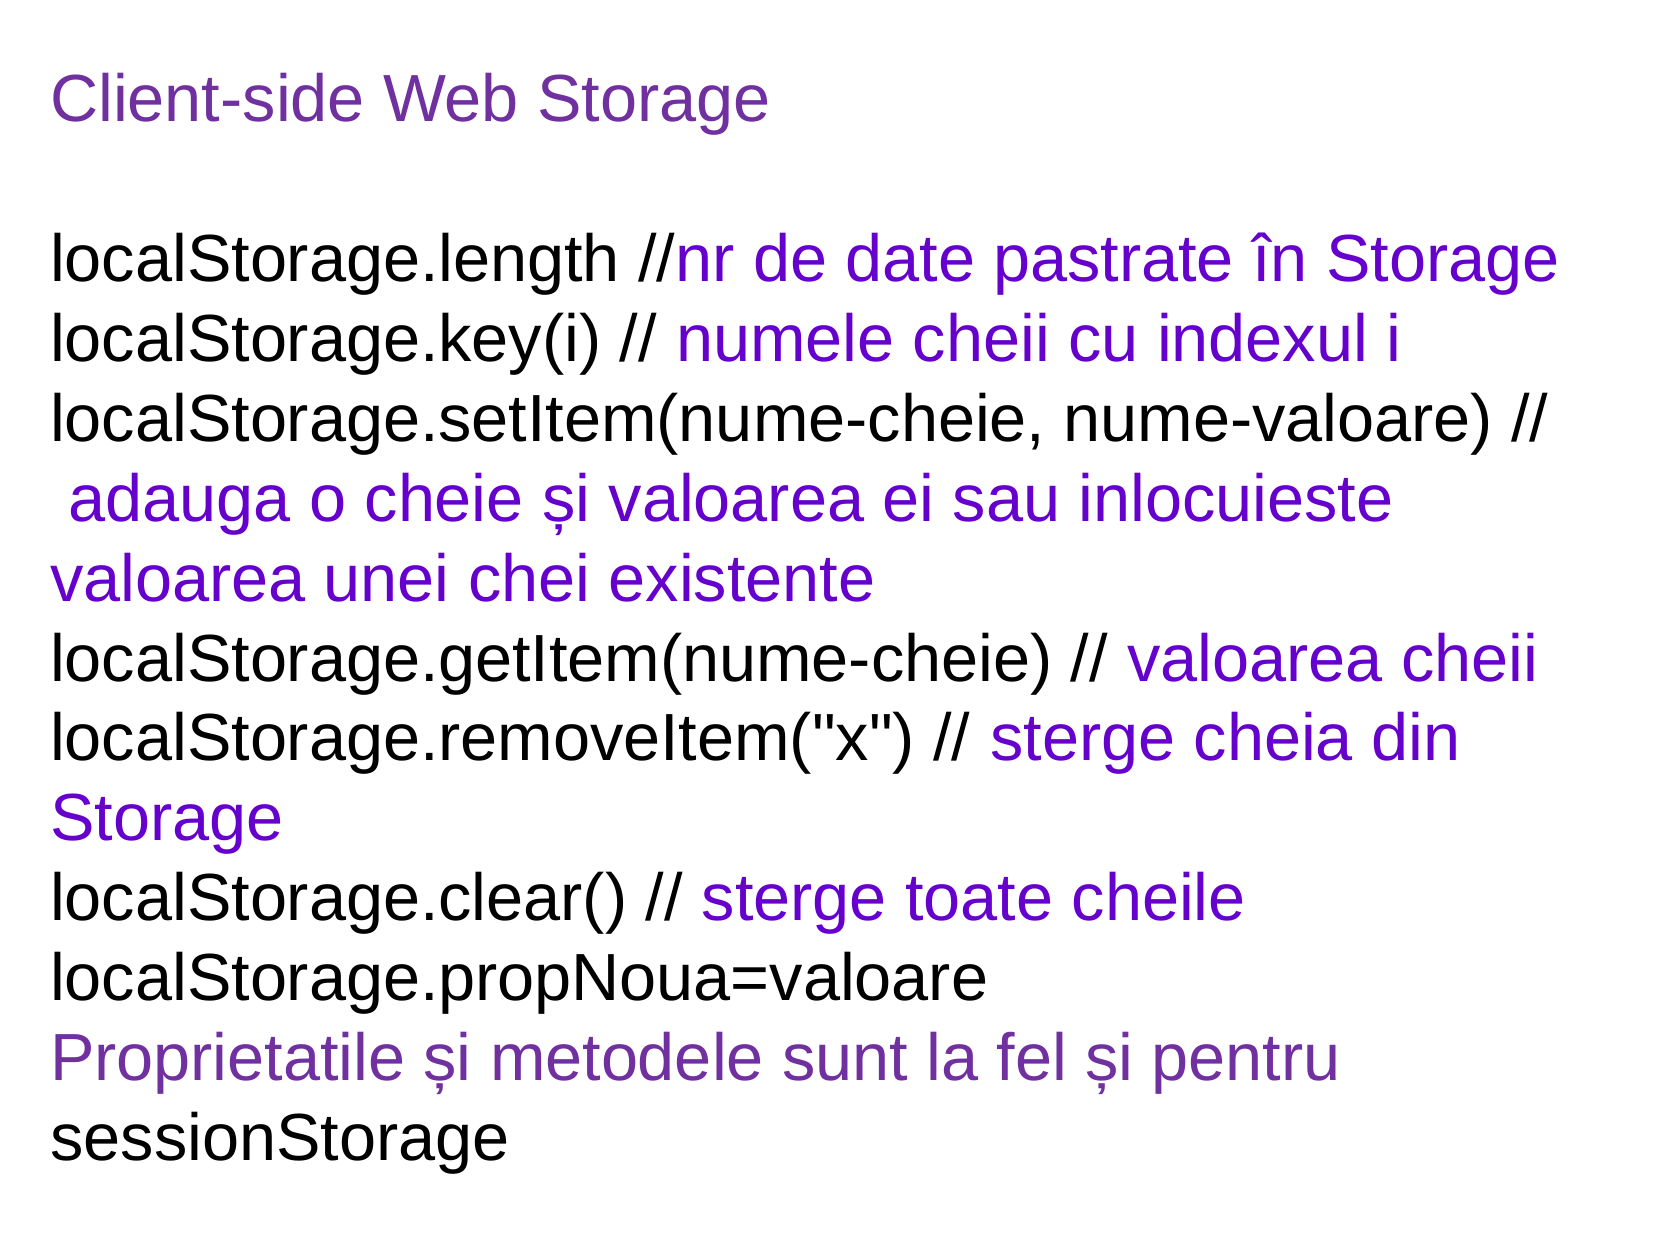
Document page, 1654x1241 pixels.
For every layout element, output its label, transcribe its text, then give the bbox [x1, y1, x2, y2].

text_box Client-side Web Storage localStorage.length //nr de date pastrate în Storage localStorage.key(i) // numele cheii cu indexul i localStorage.setItem(nume-cheie, nume-valoare) // adauga o cheie și valoarea ei sau inlocuieste valoarea unei chei existente localStorage.getItem(nume-cheie) // valoarea cheii localStorage.removeItem("x") // sterge cheia din Storage localStorage.clear() // sterge toate cheile localStorage.propNoua=valoare Proprietatile și metodele sunt la fel și pentru sessionStorage [35, 47, 1627, 1232]
